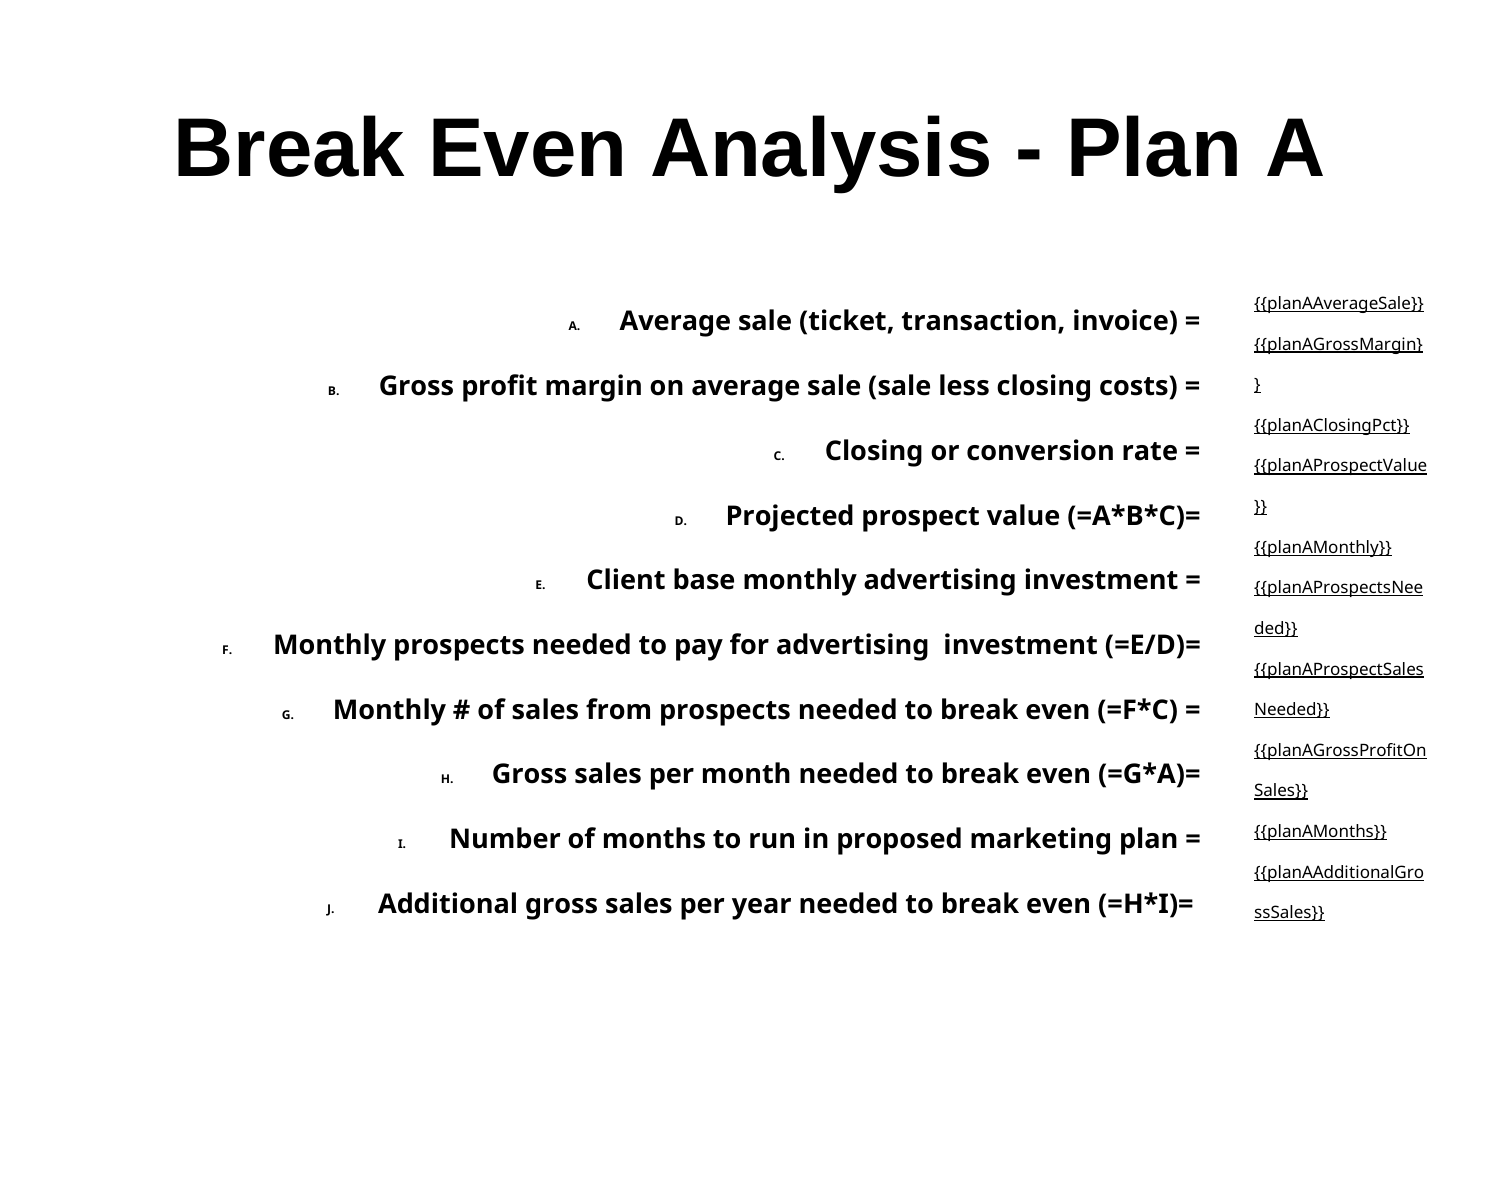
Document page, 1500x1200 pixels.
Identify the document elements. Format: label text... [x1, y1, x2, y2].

list Average sale (ticket, transaction, invoice) = Gross profit margin on average sale (sale less closing costs) = Closing or conversion rate = Projected prospect value (=A*B*C)= Client base monthly advertising investment = Monthly prospects needed to pay for advertising investment (=E/D)= Monthly # of sales from prospects needed to break even (=F*C) = Gross sales per month needed to break even (=G*A)= Number of months to run in proposed marketing plan = Additional gross sales per year needed to break even (=H*I)= [56, 256, 1239, 943]
title Break Even Analysis - Plan A [113, 78, 1387, 193]
list {{planAAverageSale}} {{planAGrossMargin}} {{planAClosingPct}} {{planAProspectValue}} {{planAMonthly}} {{planAProspectsNeeded}} {{planAProspectSalesNeeded}} {{planAGrossProfitOnSales}} {{planAMonths}} {{planAAdditionalGrossSales}} [1239, 257, 1443, 943]
